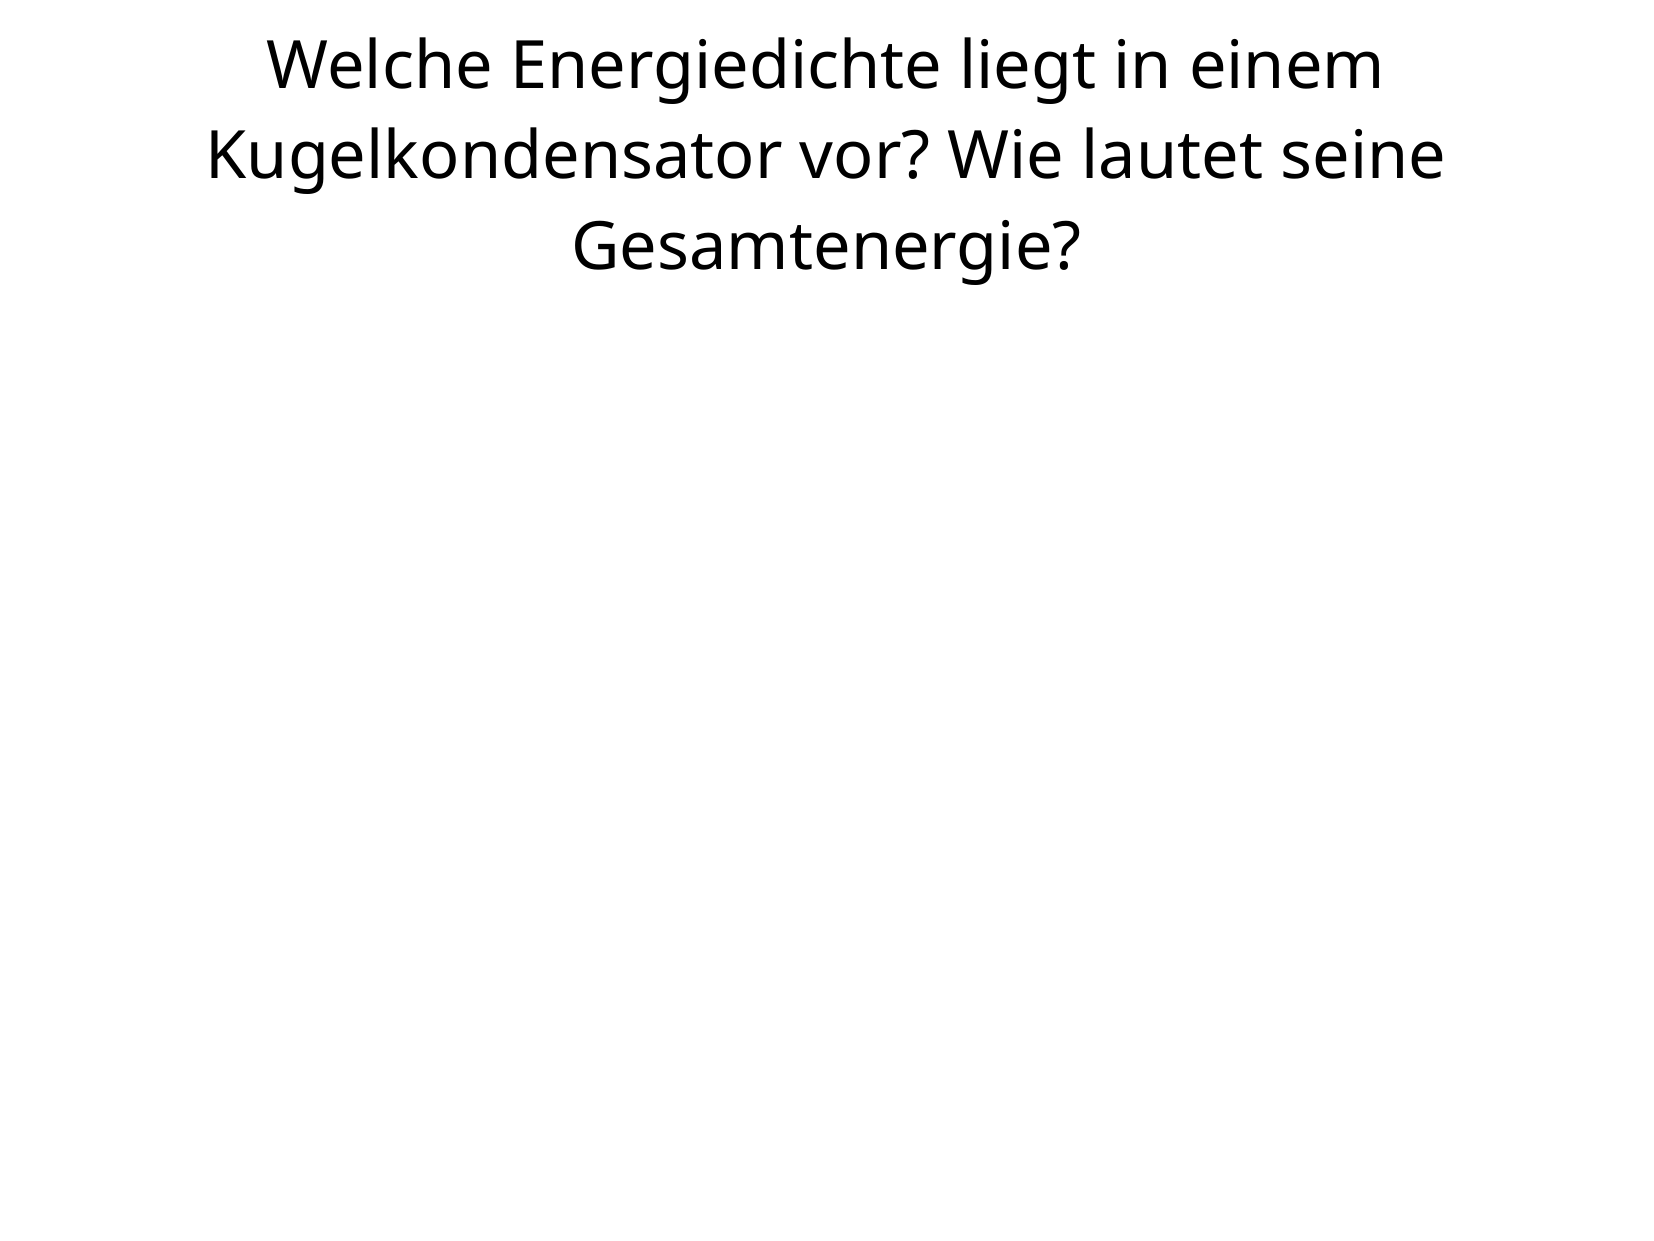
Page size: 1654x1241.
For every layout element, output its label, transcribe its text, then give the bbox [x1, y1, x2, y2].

title Welche Energiedichte liegt in einem Kugelkondensator vor? Wie lautet seine Gesamtenergie? [82, 19, 1571, 287]
